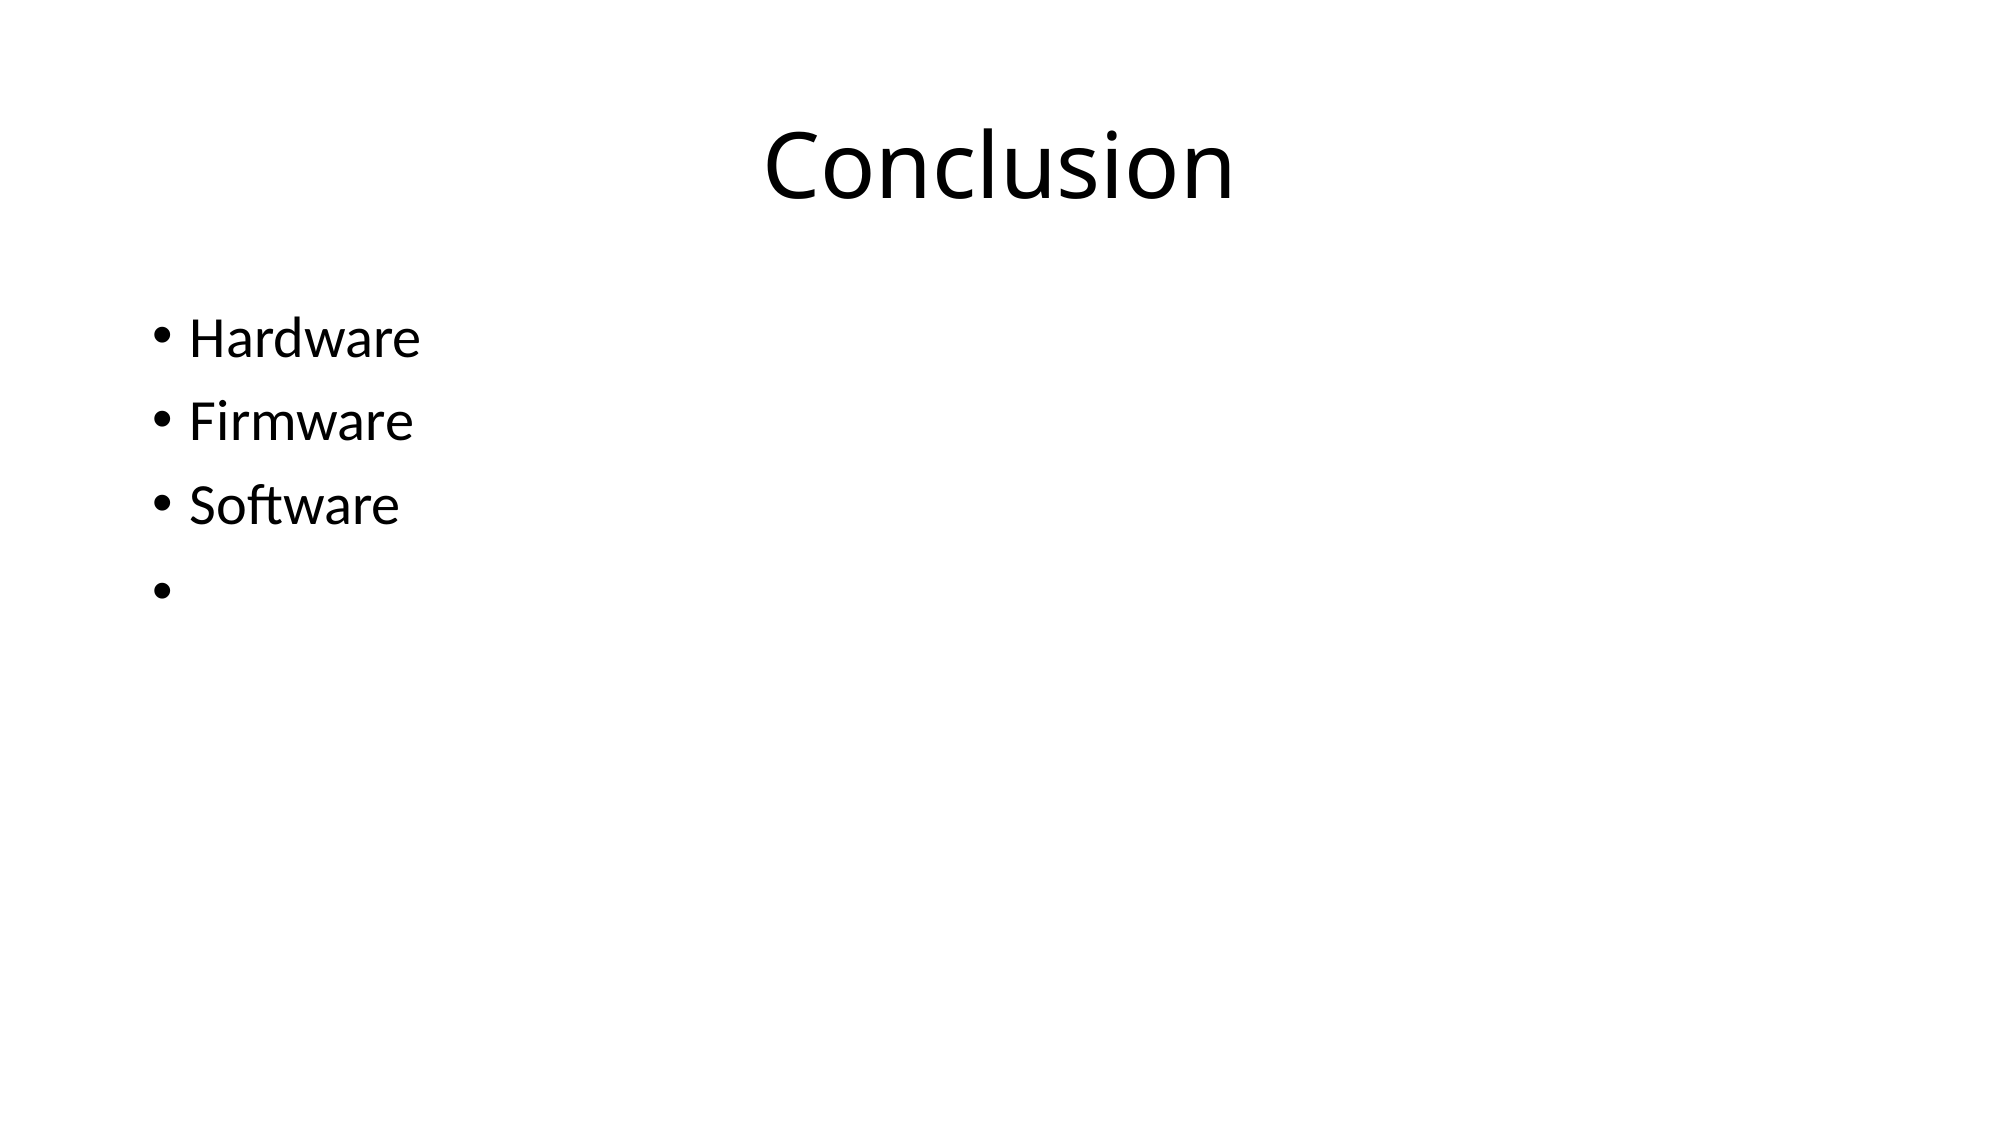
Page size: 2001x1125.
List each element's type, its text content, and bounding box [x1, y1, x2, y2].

title Conclusion [137, 59, 1863, 278]
list Hardware Firmware Software [137, 299, 1863, 1014]
